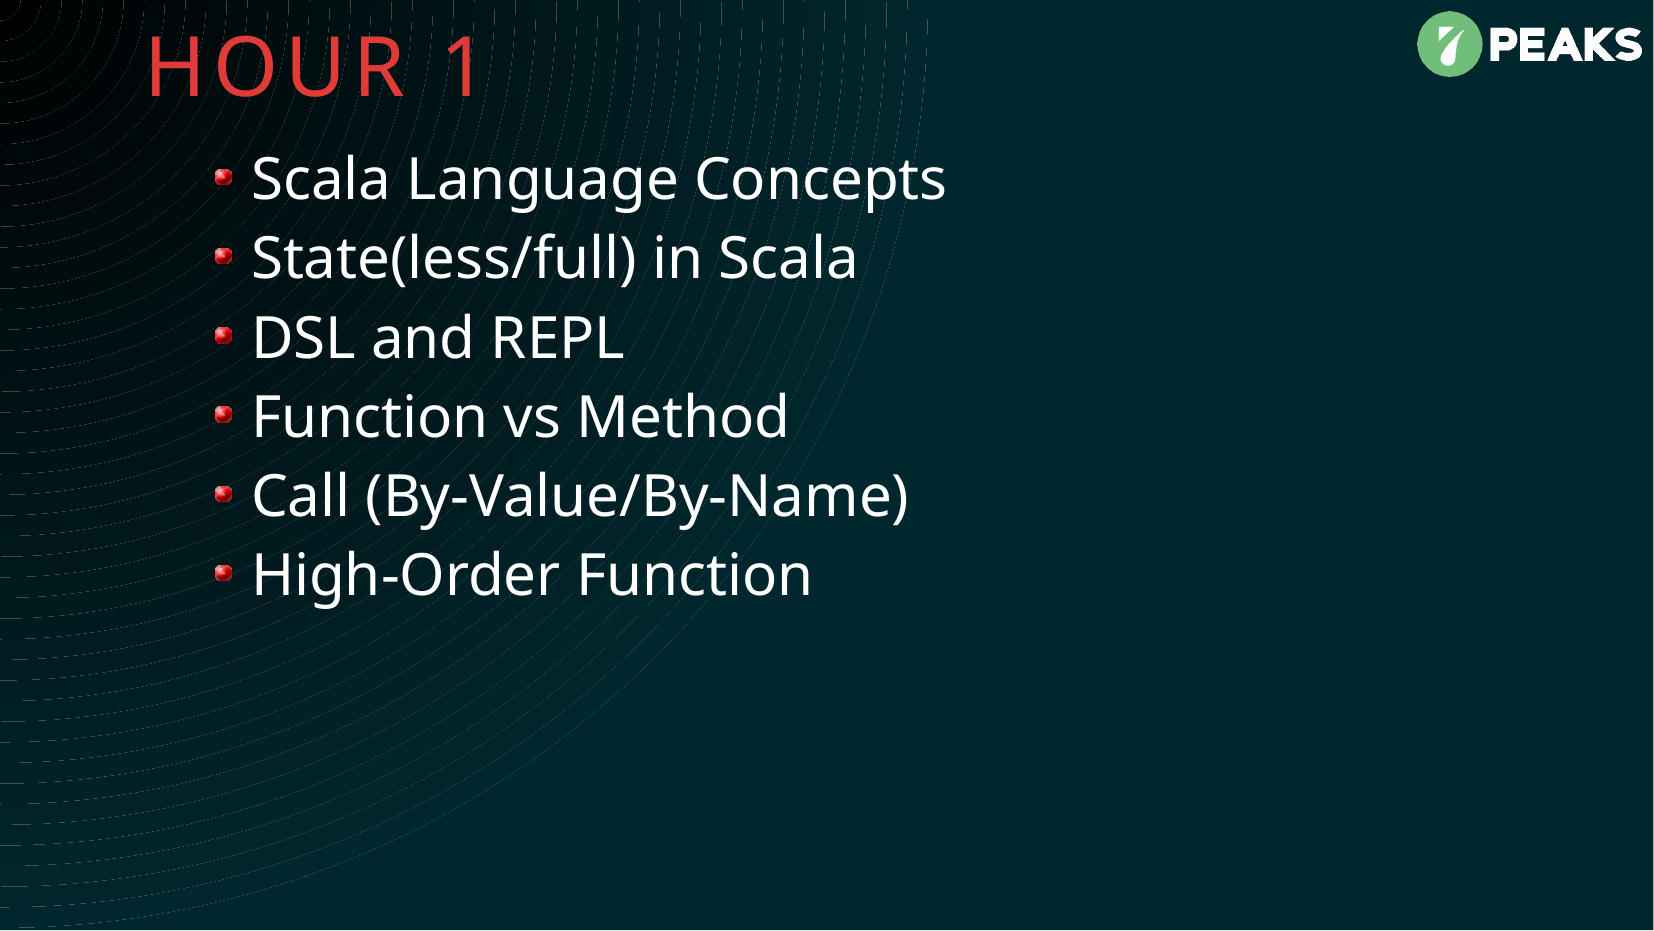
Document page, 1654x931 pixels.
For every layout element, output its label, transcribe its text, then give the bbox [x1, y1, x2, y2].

text_box Scala Language Concepts State(less/full) in Scala DSL and REPL Function vs Method Call (By-Value/By-Name) High-Order Function [200, 129, 1252, 838]
picture [1417, 11, 1642, 77]
text_box HOUR 1 [129, 0, 821, 142]
